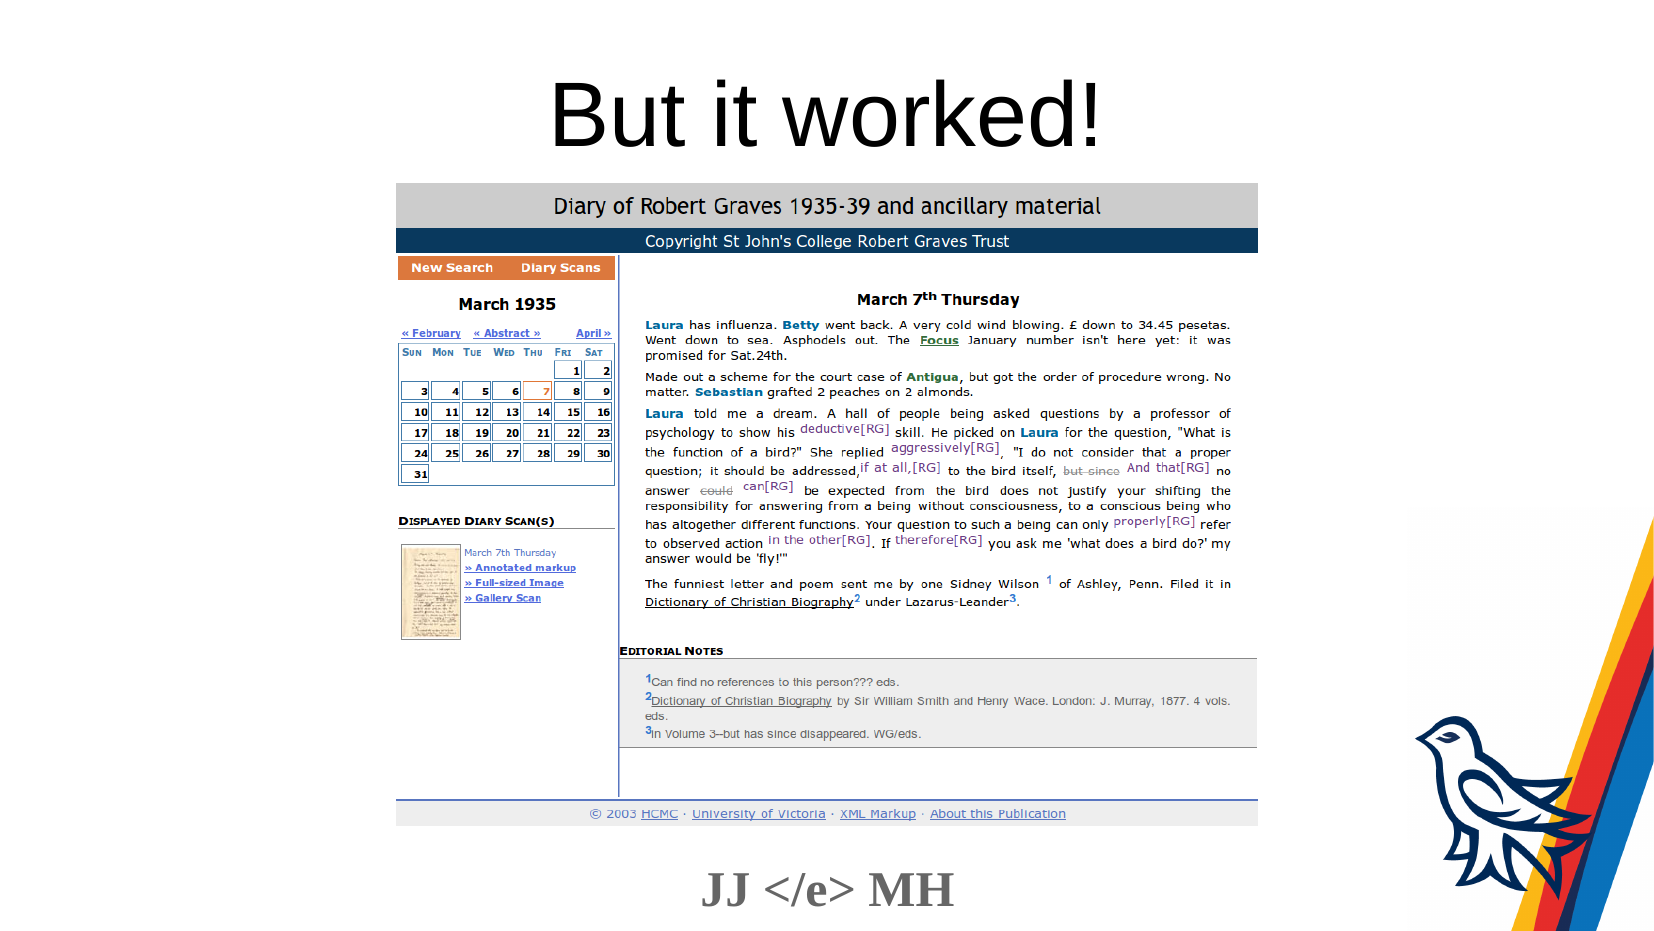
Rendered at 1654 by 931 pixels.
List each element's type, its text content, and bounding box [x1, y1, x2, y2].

picture [1407, 507, 1654, 931]
picture [396, 183, 1258, 827]
title But it worked! [82, 37, 1571, 193]
